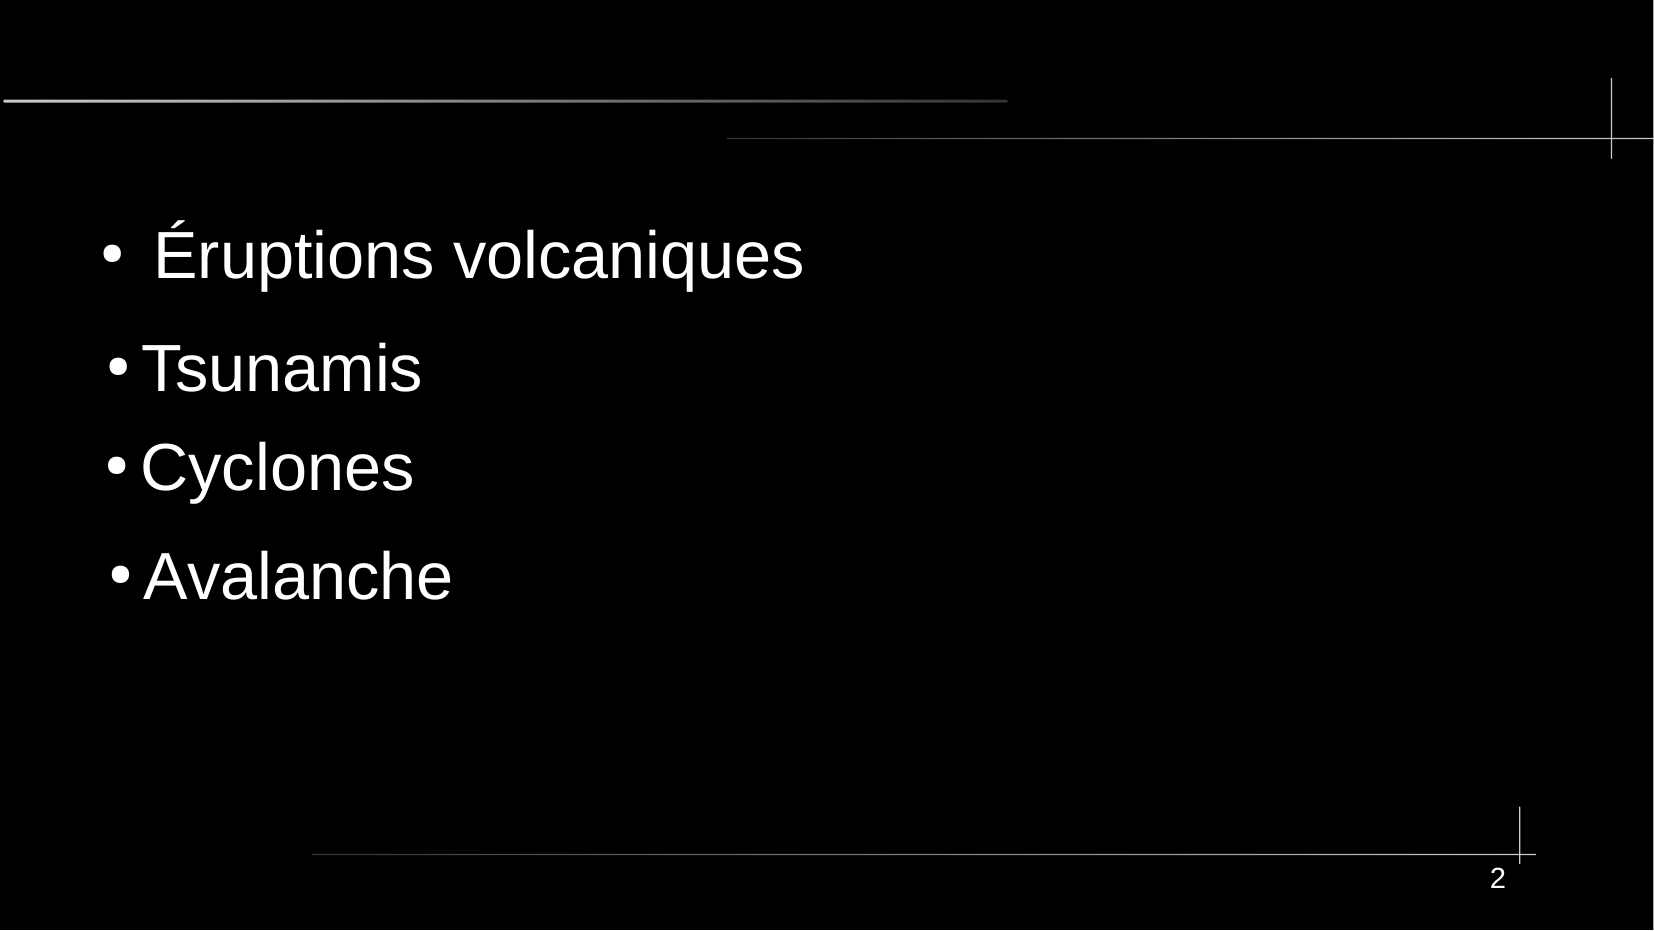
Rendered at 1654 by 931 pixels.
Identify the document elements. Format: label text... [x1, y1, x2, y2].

text_box Avalanche [93, 531, 478, 661]
text_box Cyclones [89, 422, 430, 512]
text_box Tsunamis [91, 323, 439, 414]
list Éruptions volcaniques [82, 217, 886, 325]
